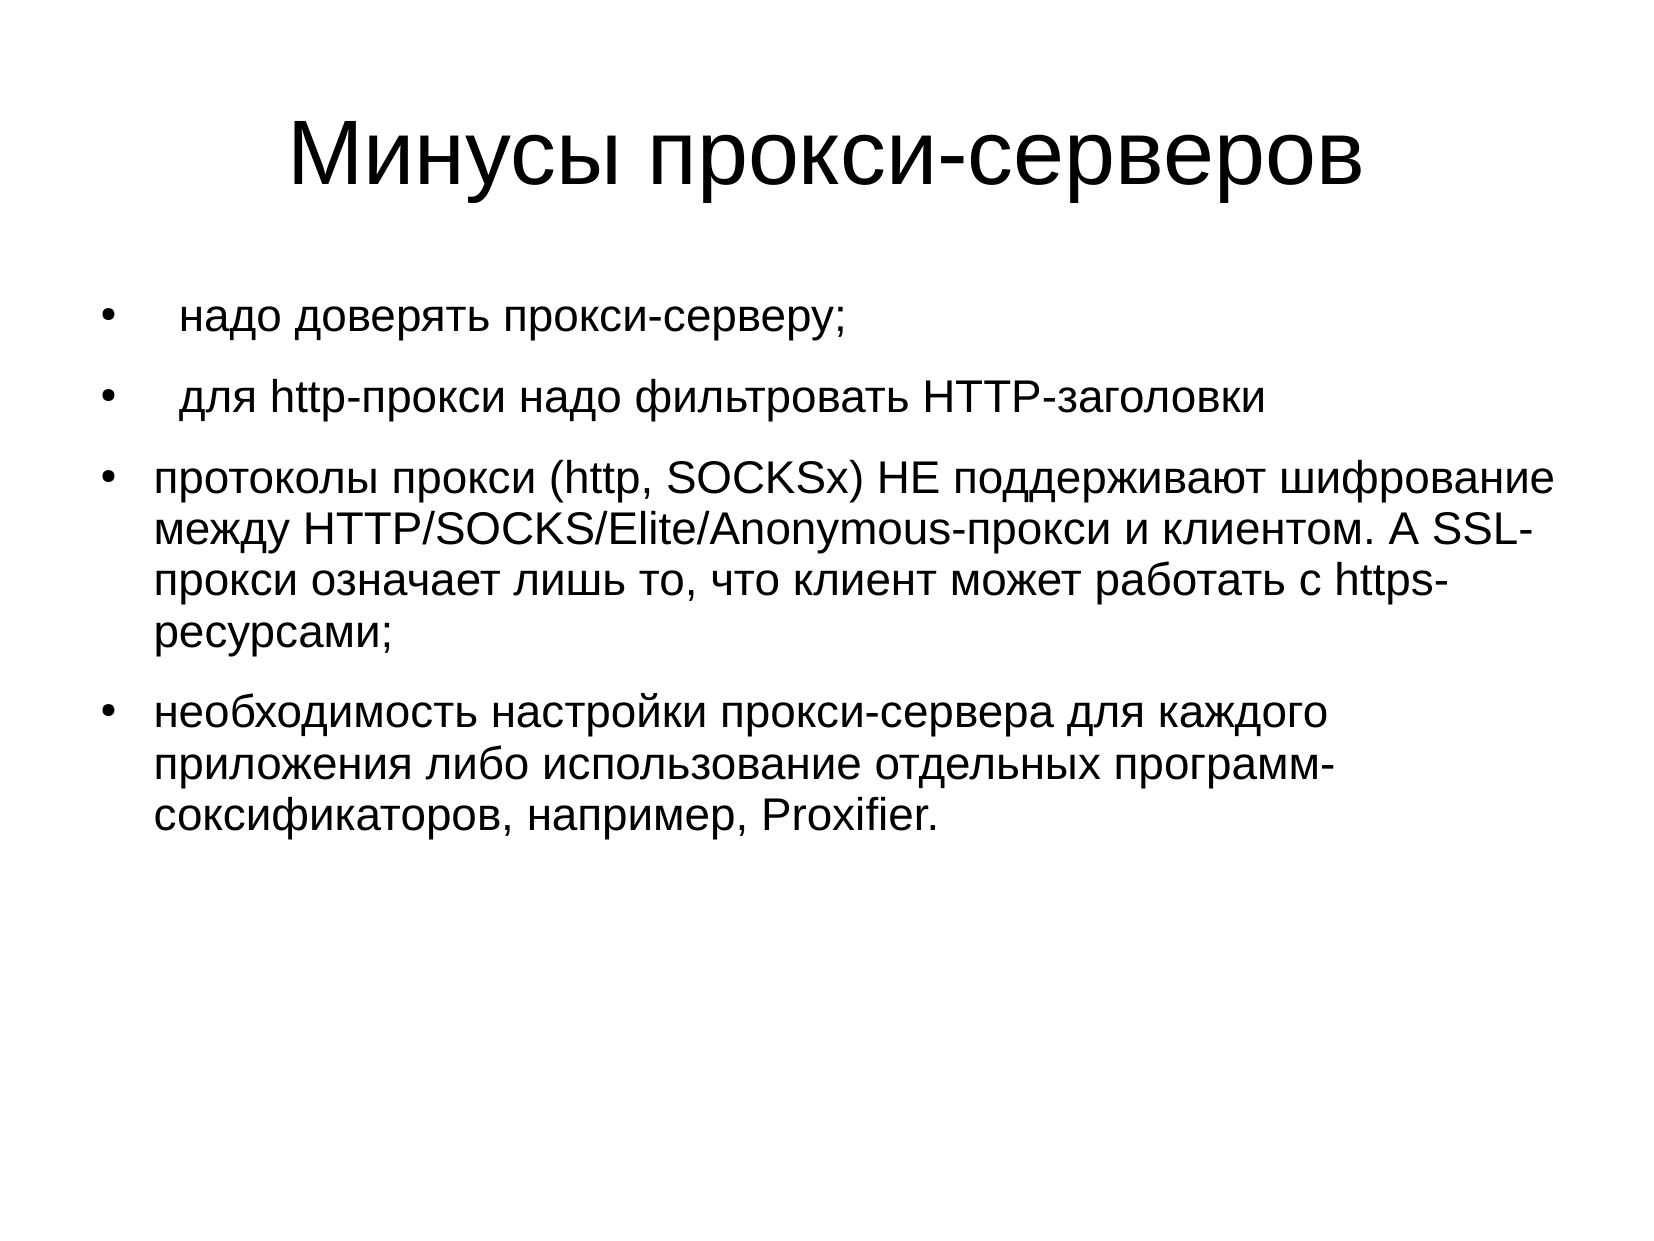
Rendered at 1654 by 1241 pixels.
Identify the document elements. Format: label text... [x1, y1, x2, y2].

list надо доверять прокси-серверу; для http-прокси надо фильтровать HTTP-заголовки протоколы прокси (http, SOCKSx) НЕ поддерживают шифрование между HTTP/SOCKS/Elite/Anonymous-прокси и клиентом. А SSL-прокси означает лишь то, что клиент может работать с https-ресурсами; необходимость настройки прокси-сервера для каждого приложения либо использование отдельных программ-соксификаторов, например, Proxifier. [82, 290, 1571, 1010]
title Минусы прокси-серверов [82, 49, 1571, 257]
